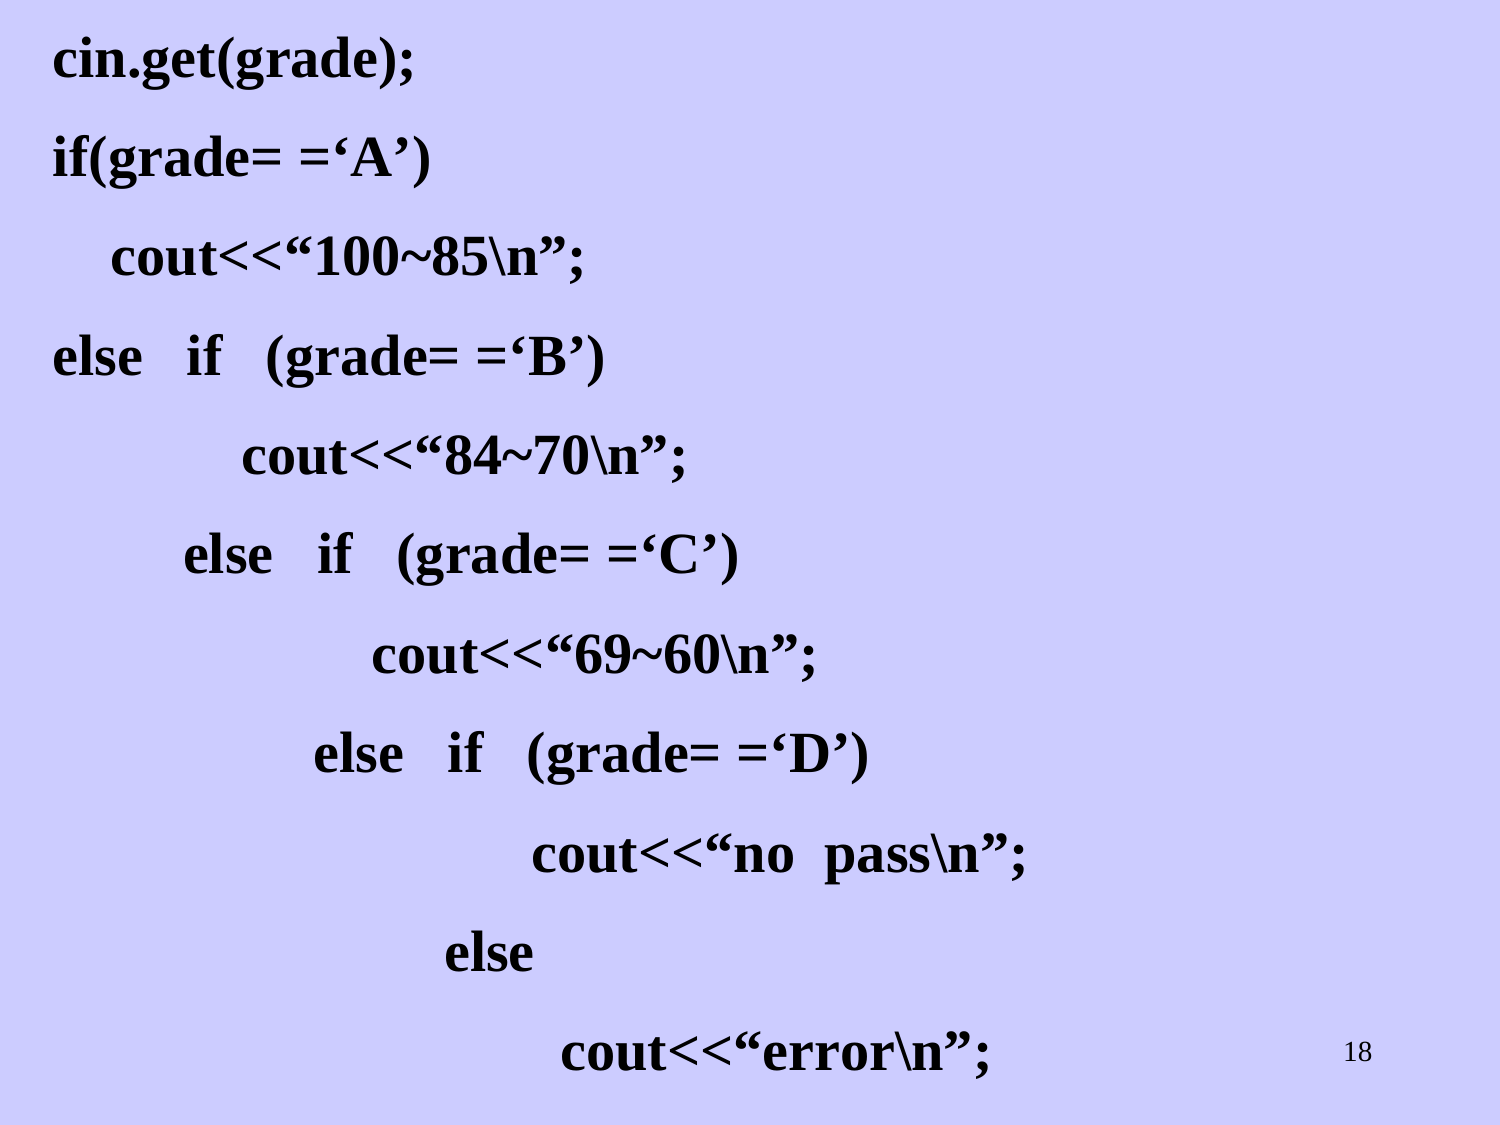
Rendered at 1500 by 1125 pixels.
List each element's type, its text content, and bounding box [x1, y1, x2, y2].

text_box <编号> [1074, 1025, 1388, 1101]
text_box cin.get(grade); if(grade= =‘A’) cout<<“100~85\n”; else if (grade= =‘B’) cout<<“84~70\n”; else if (grade= =‘C’) cout<<“69~60\n”; else if (grade= =‘D’) cout<<“no pass\n”; else cout<<“error\n”; [49, 24, 1138, 1086]
